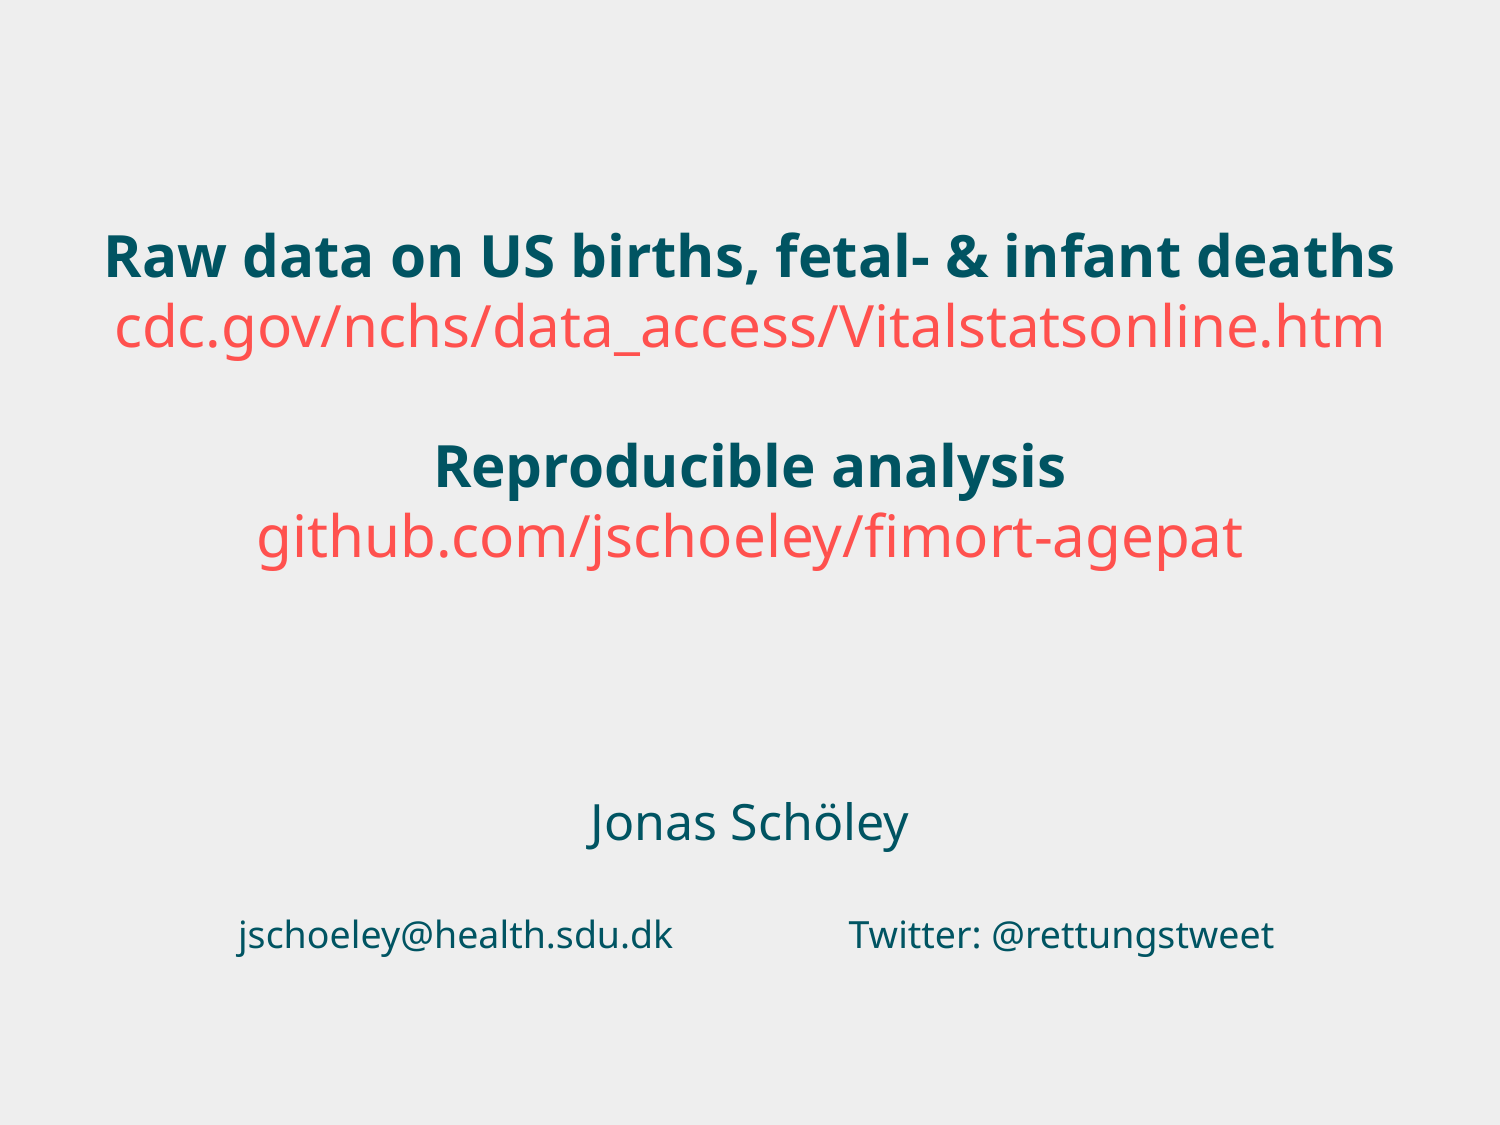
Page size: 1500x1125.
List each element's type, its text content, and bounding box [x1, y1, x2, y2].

text_box jschoeley@health.sdu.dk [223, 878, 716, 988]
text_box Twitter: @rettungstweet [797, 878, 1290, 988]
text_box Raw data on US births, fetal- & infant deaths cdc.gov/nchs/data_access/Vitalstatsonline.htm Reproducible analysis github.com/jschoeley/fimort-agepat [51, 203, 1449, 617]
text_box Jonas Schöley [550, 775, 950, 846]
